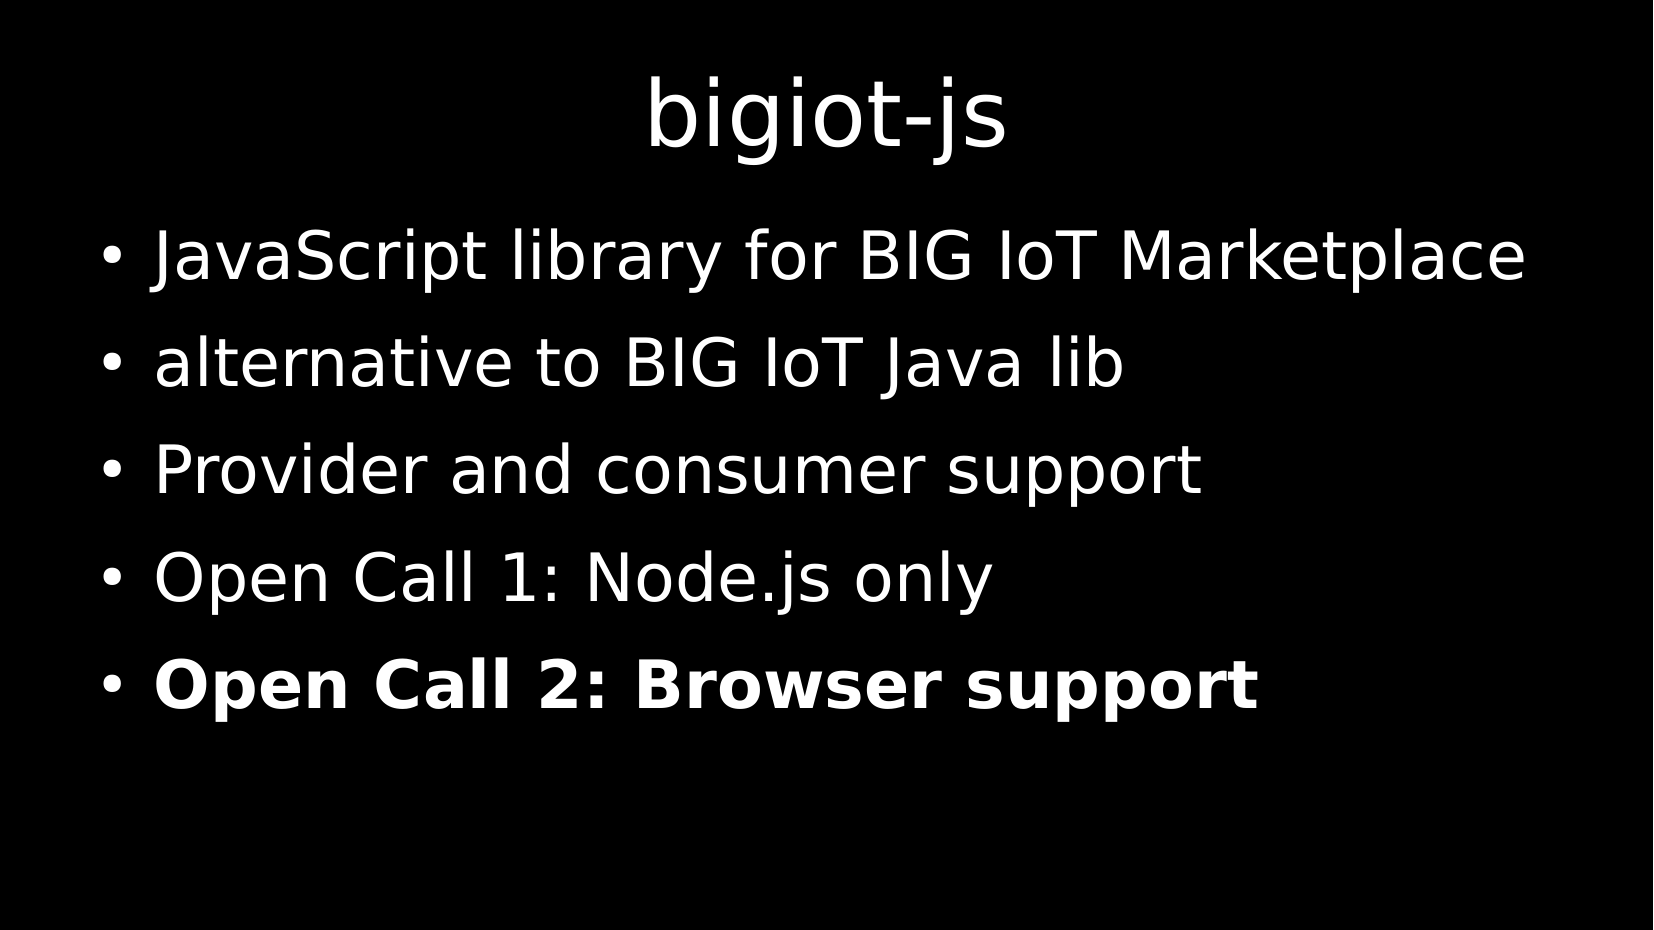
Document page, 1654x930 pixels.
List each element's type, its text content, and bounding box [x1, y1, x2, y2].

title bigiot-js [82, 37, 1571, 193]
list JavaScript library for BIG IoT Marketplace alternative to BIG IoT Java lib Provider and consumer support Open Call 1: Node.js only Open Call 2: Browser support [82, 217, 1571, 757]
